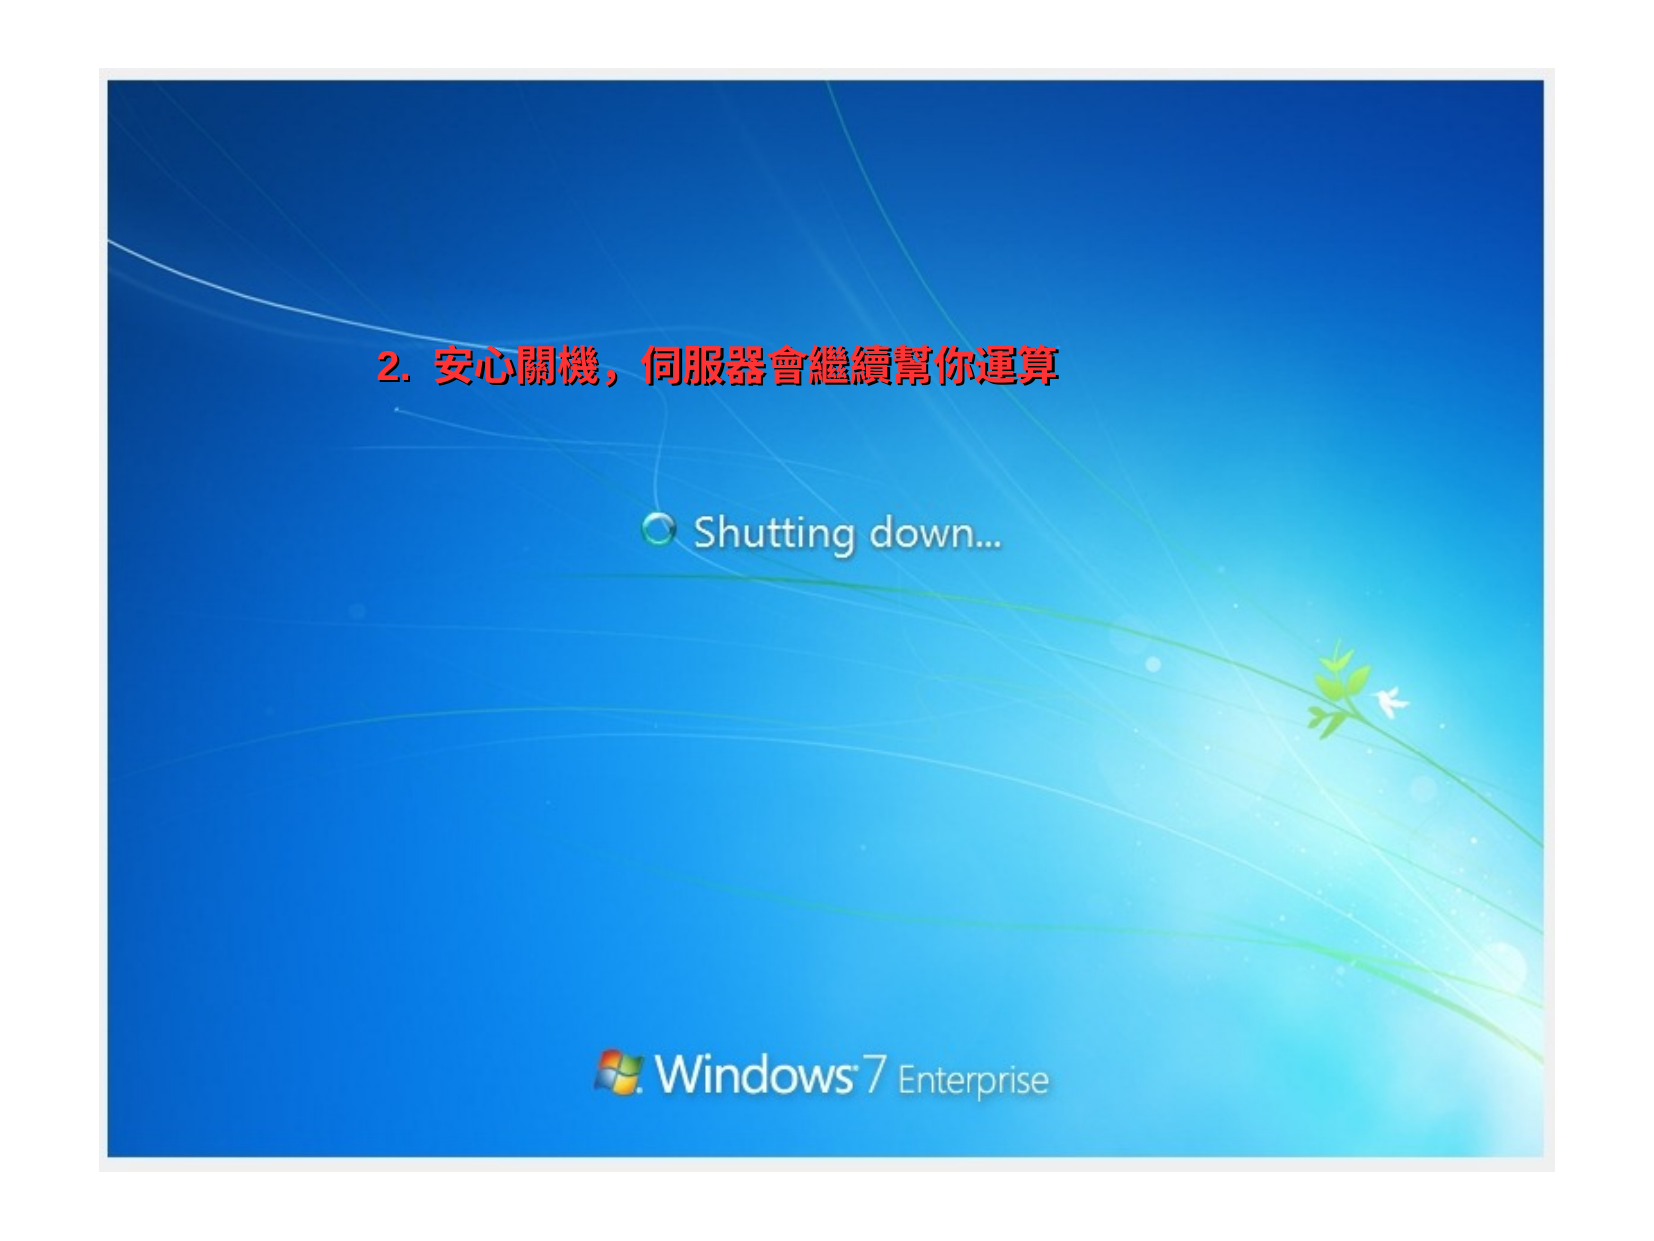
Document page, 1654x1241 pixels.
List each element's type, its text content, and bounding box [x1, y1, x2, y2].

text_box 2. 安心關機，伺服器會繼續幫你運算 [361, 324, 1292, 419]
picture [99, 68, 1555, 1172]
